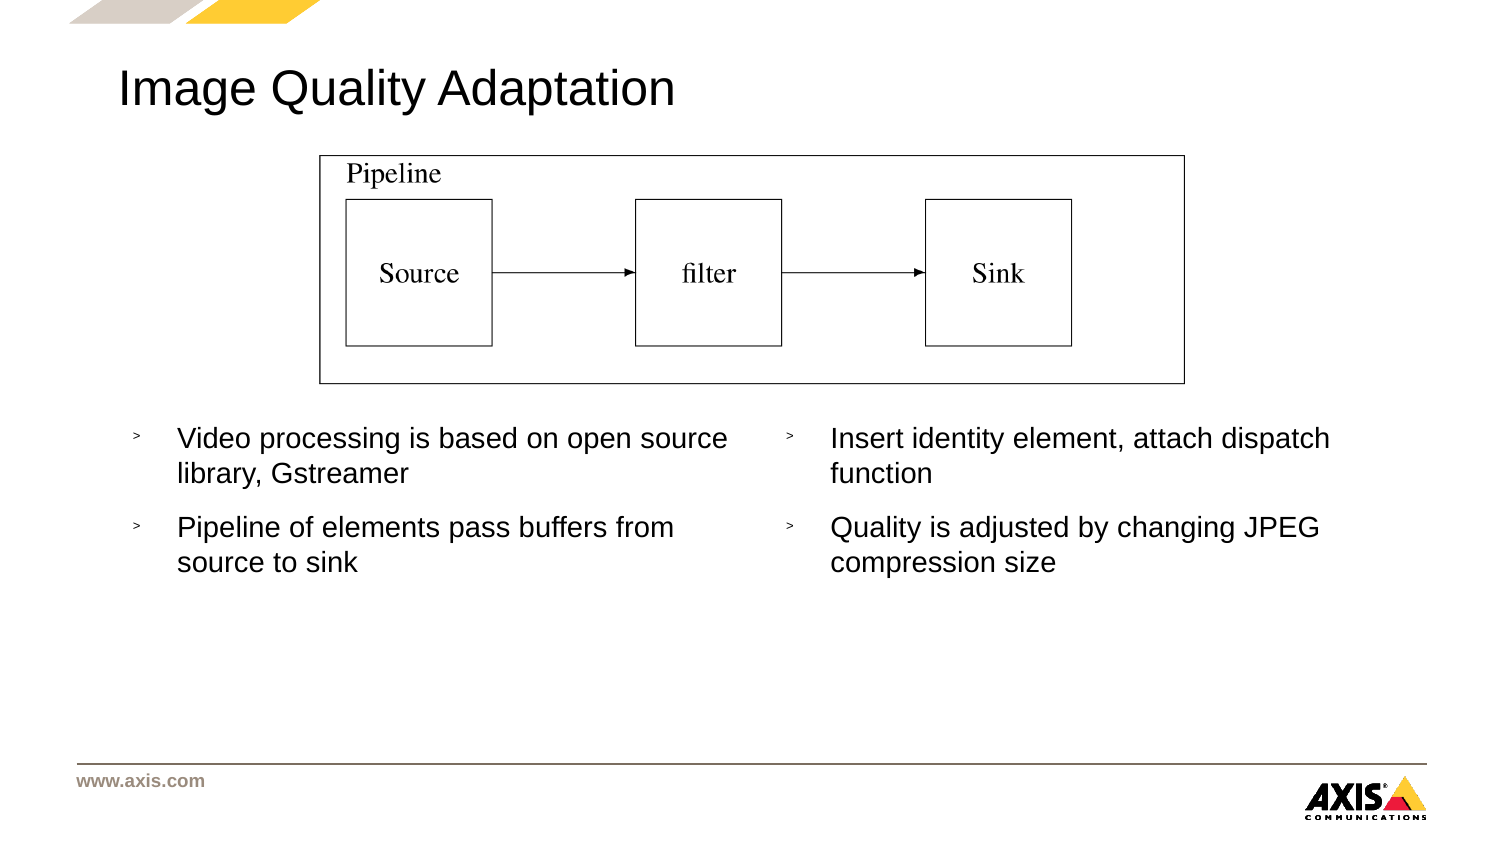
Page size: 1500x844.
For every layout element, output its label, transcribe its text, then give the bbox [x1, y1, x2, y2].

list Video processing is based on open source library, Gstreamer Pipeline of elements pass buffers from source to sink [118, 411, 765, 674]
picture [316, 148, 1193, 390]
title Image Quality Adaptation [103, 47, 1461, 108]
picture [1305, 776, 1426, 820]
list Insert identity element, attach dispatch function Quality is adjusted by changing JPEG compression size [771, 411, 1418, 674]
